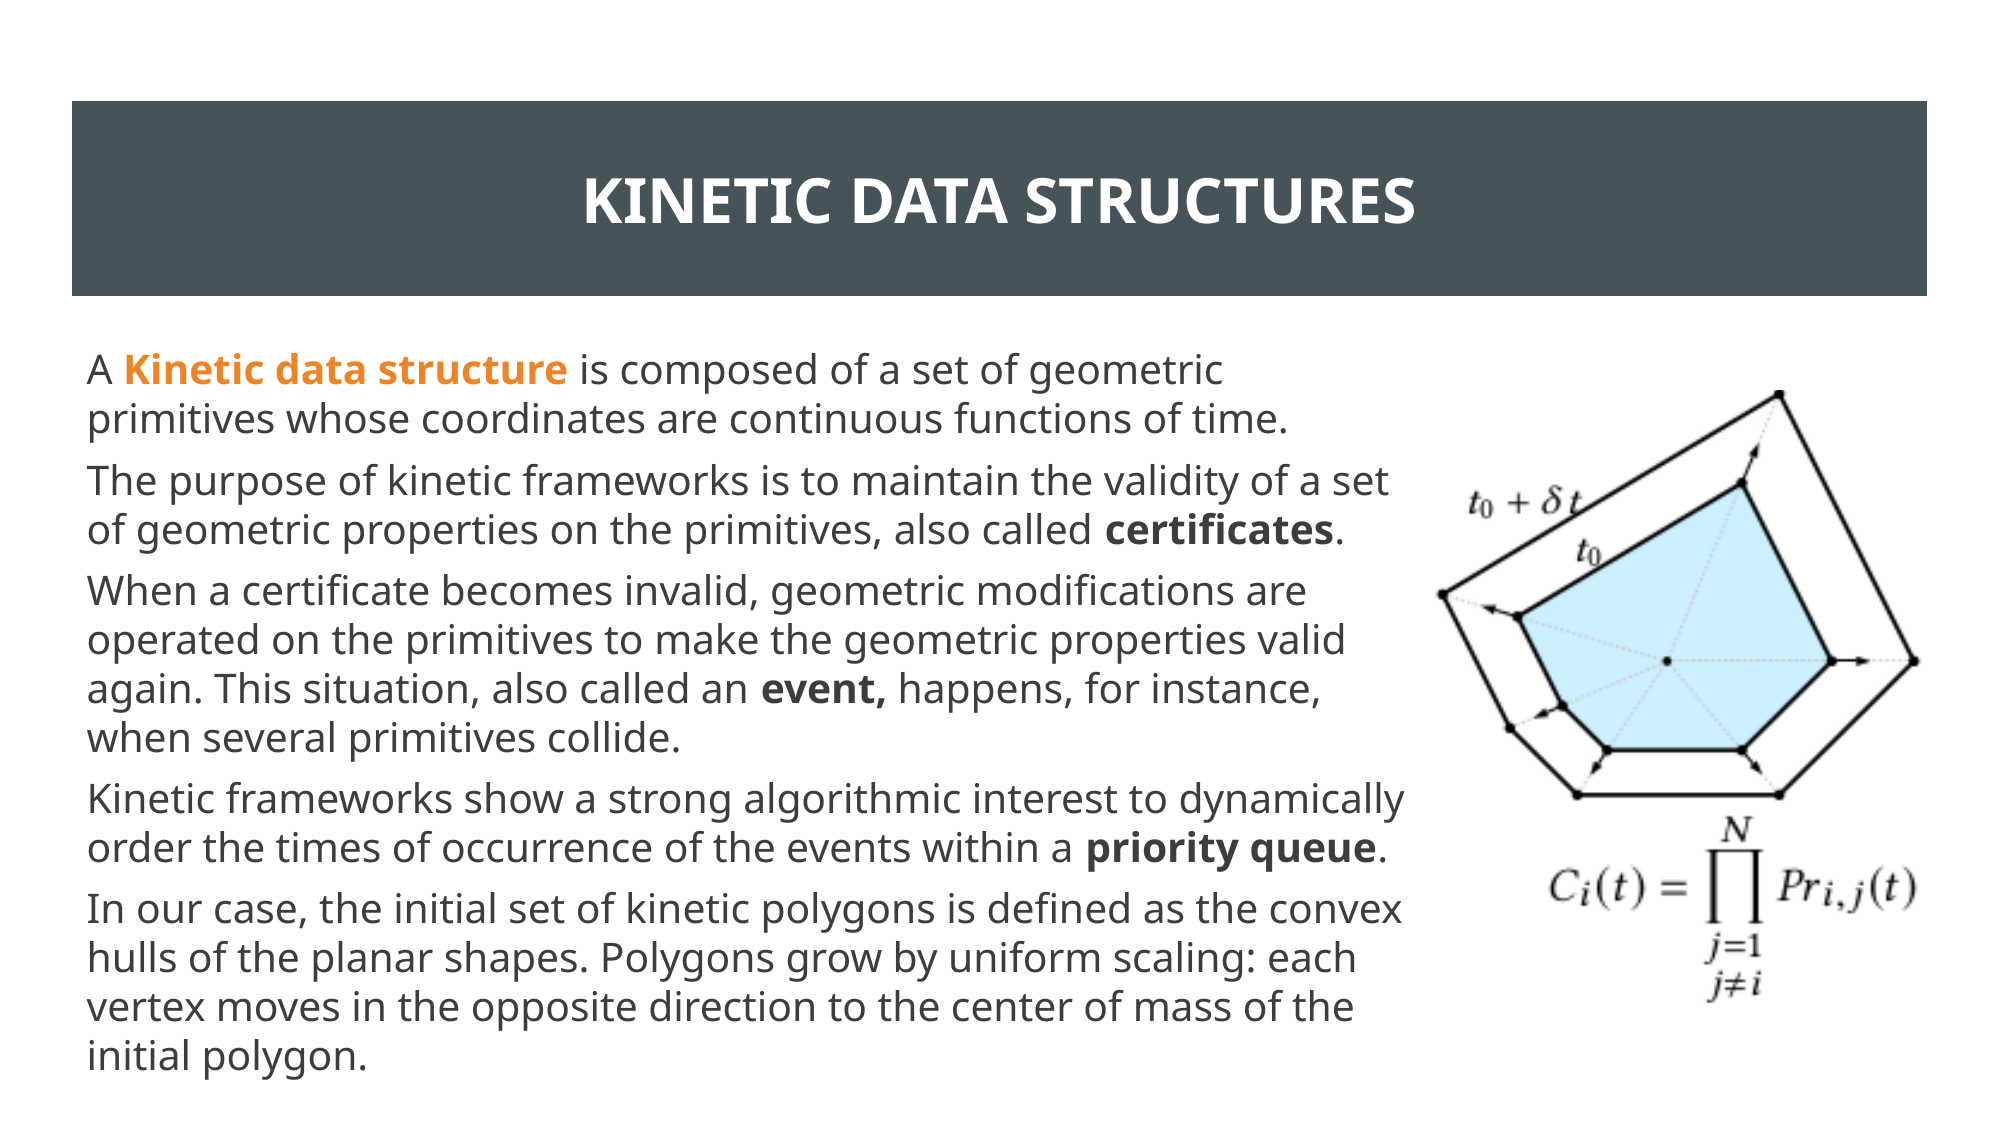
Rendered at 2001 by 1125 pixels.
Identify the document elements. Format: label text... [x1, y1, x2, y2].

title KINETIC DATA STRUCTURES [95, 115, 1905, 282]
picture [1432, 390, 1951, 1011]
list A Kinetic data structure is composed of a set of geometric primitives whose coordinates are continuous functions of time. The purpose of kinetic frameworks is to maintain the validity of a set of geometric properties on the primitives, also called certificates. When a certificate becomes invalid, geometric modifications are operated on the primitives to make the geometric properties valid again. This situation, also called an event, happens, for instance, when several primitives collide. Kinetic frameworks show a strong algorithmic interest to dynamically order the times of occurrence of the events within a priority queue. In our case, the initial set of kinetic polygons is defined as the convex hulls of the planar shapes. Polygons grow by uniform scaling: each vertex moves in the opposite direction to the center of mass of the initial polygon. [71, 336, 1431, 1124]
